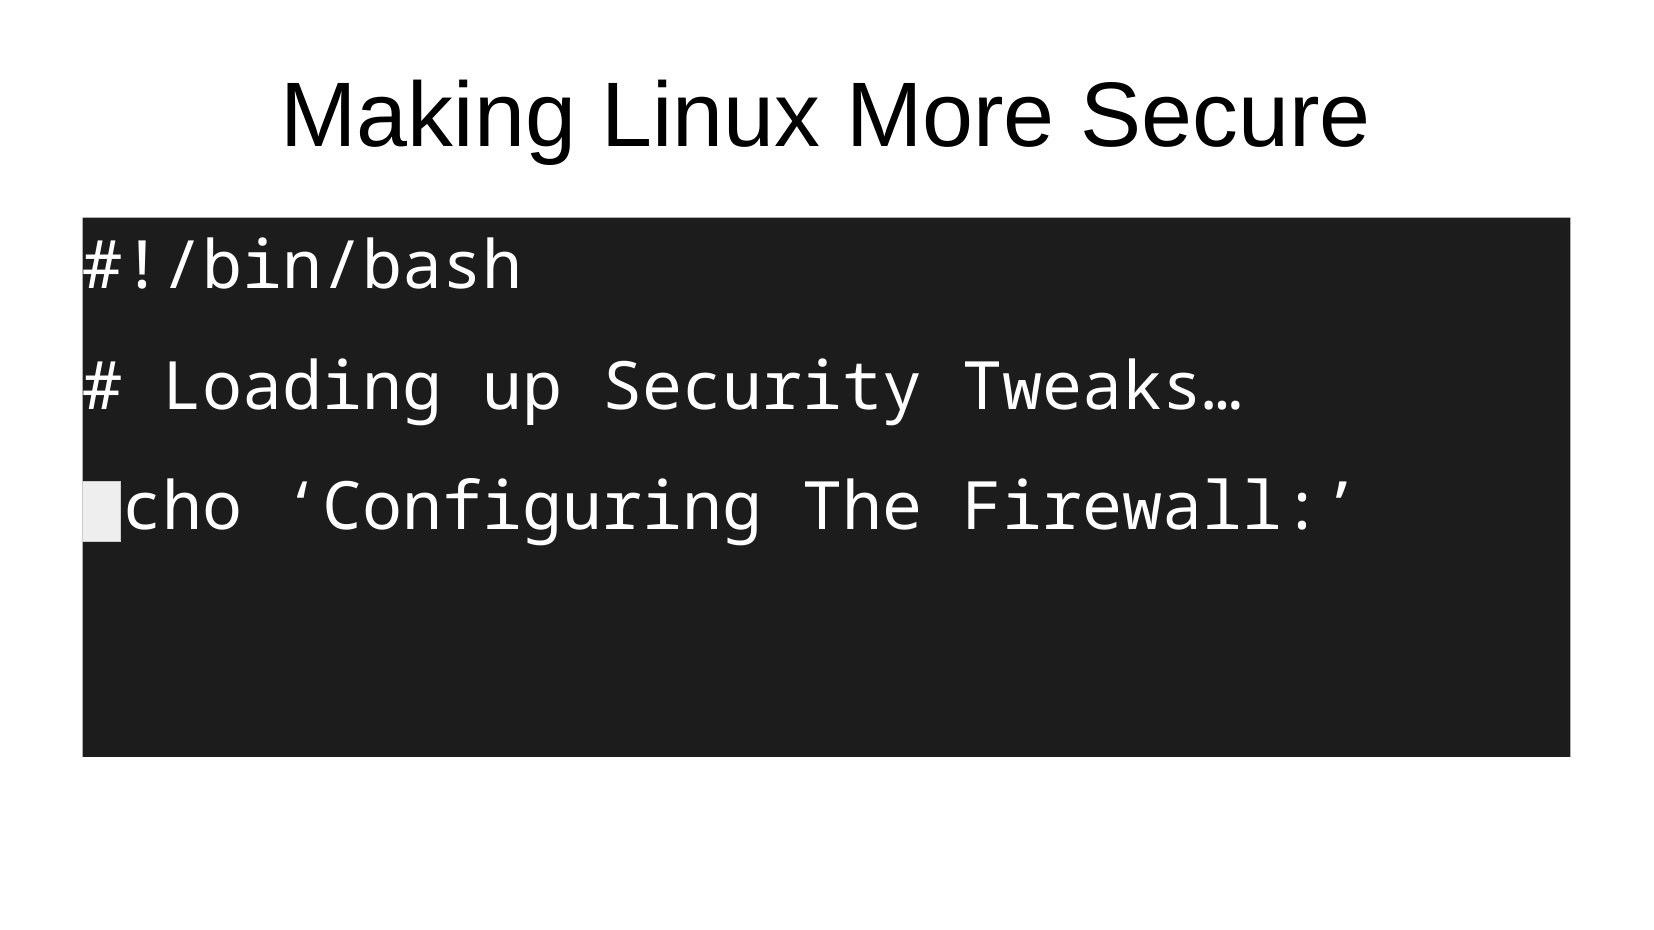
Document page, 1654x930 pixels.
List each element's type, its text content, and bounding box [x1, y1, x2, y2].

title Making Linux More Secure [82, 37, 1571, 193]
list #!/bin/bash # Loading up Security Tweaks… echo ‘Configuring The Firewall:’ [82, 217, 1571, 757]
text_box [82, 481, 121, 542]
